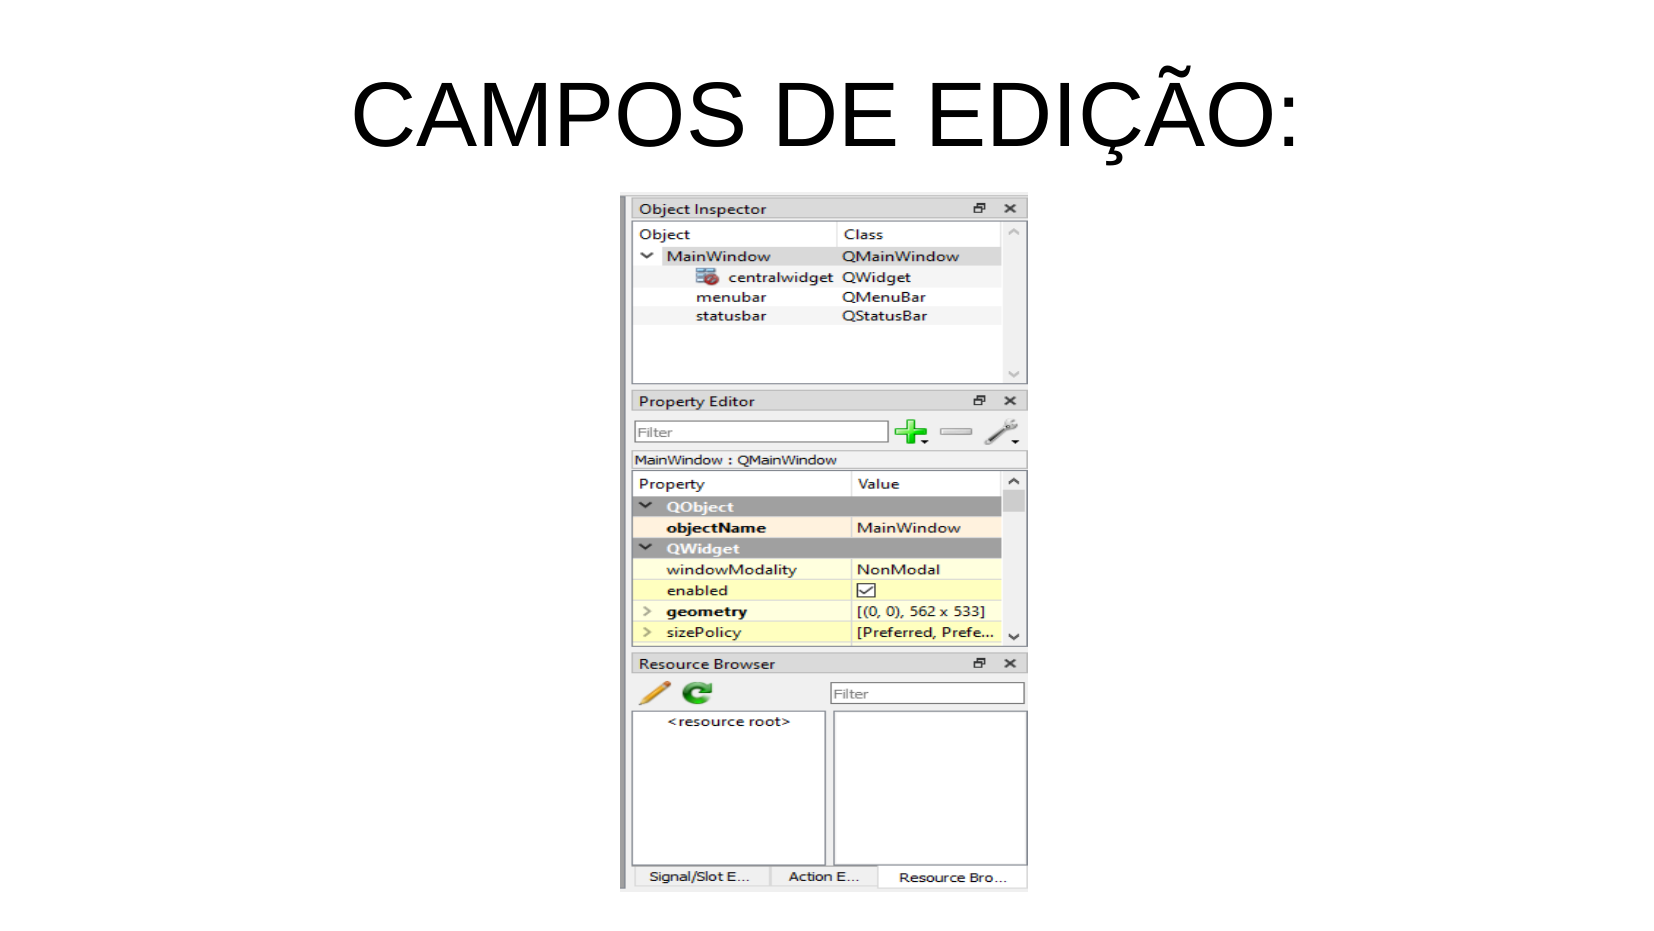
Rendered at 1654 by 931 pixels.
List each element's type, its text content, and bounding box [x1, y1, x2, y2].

picture [620, 192, 1028, 892]
title CAMPOS DE EDIÇÃO: [82, 37, 1571, 193]
